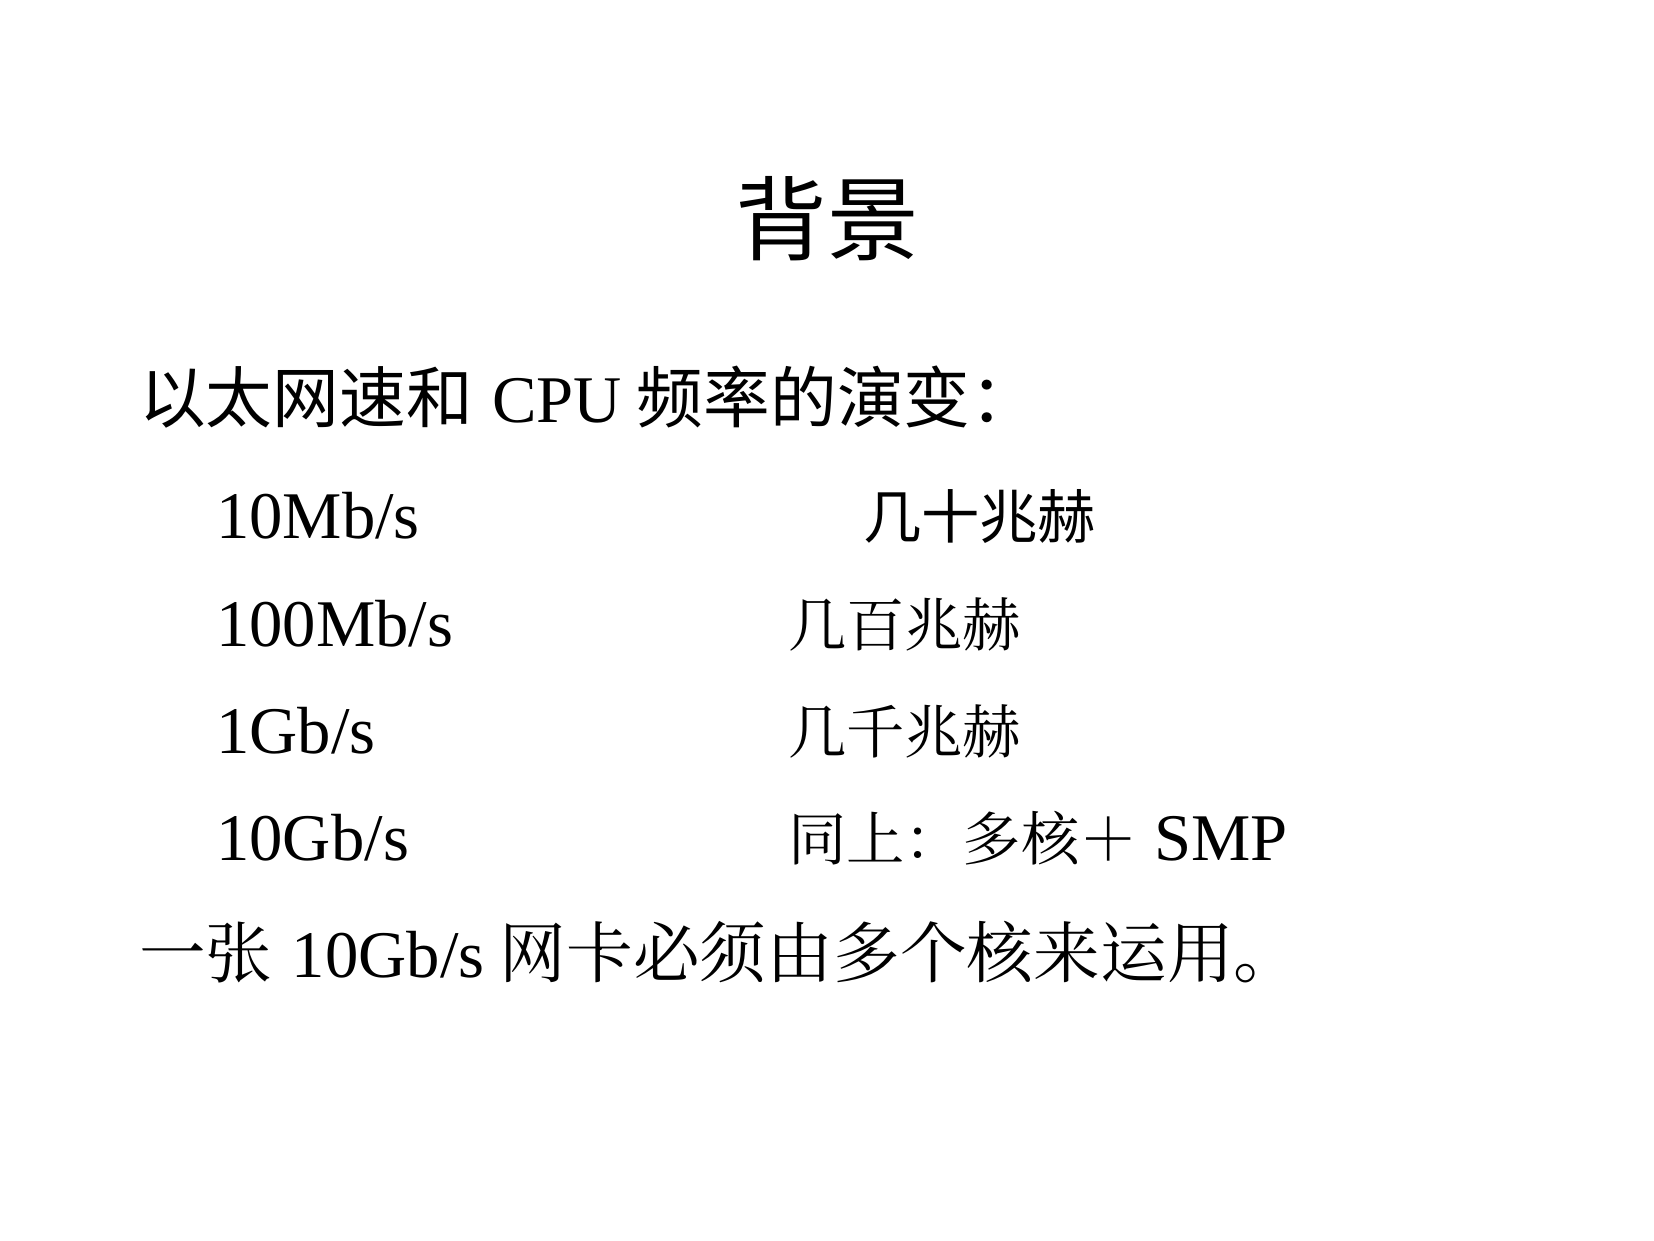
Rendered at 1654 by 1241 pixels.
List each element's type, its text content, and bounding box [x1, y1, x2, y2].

list 以太网速和CPU频率的演变： 10Mb/s 几十兆赫 100Mb/s 几百兆赫 1Gb/s 几千兆赫 10Gb/s 同上：多核＋SMP 一张10Gb/s网卡必须由多个核来运用。 [121, 344, 1534, 1142]
title 背景 [121, 102, 1534, 325]
